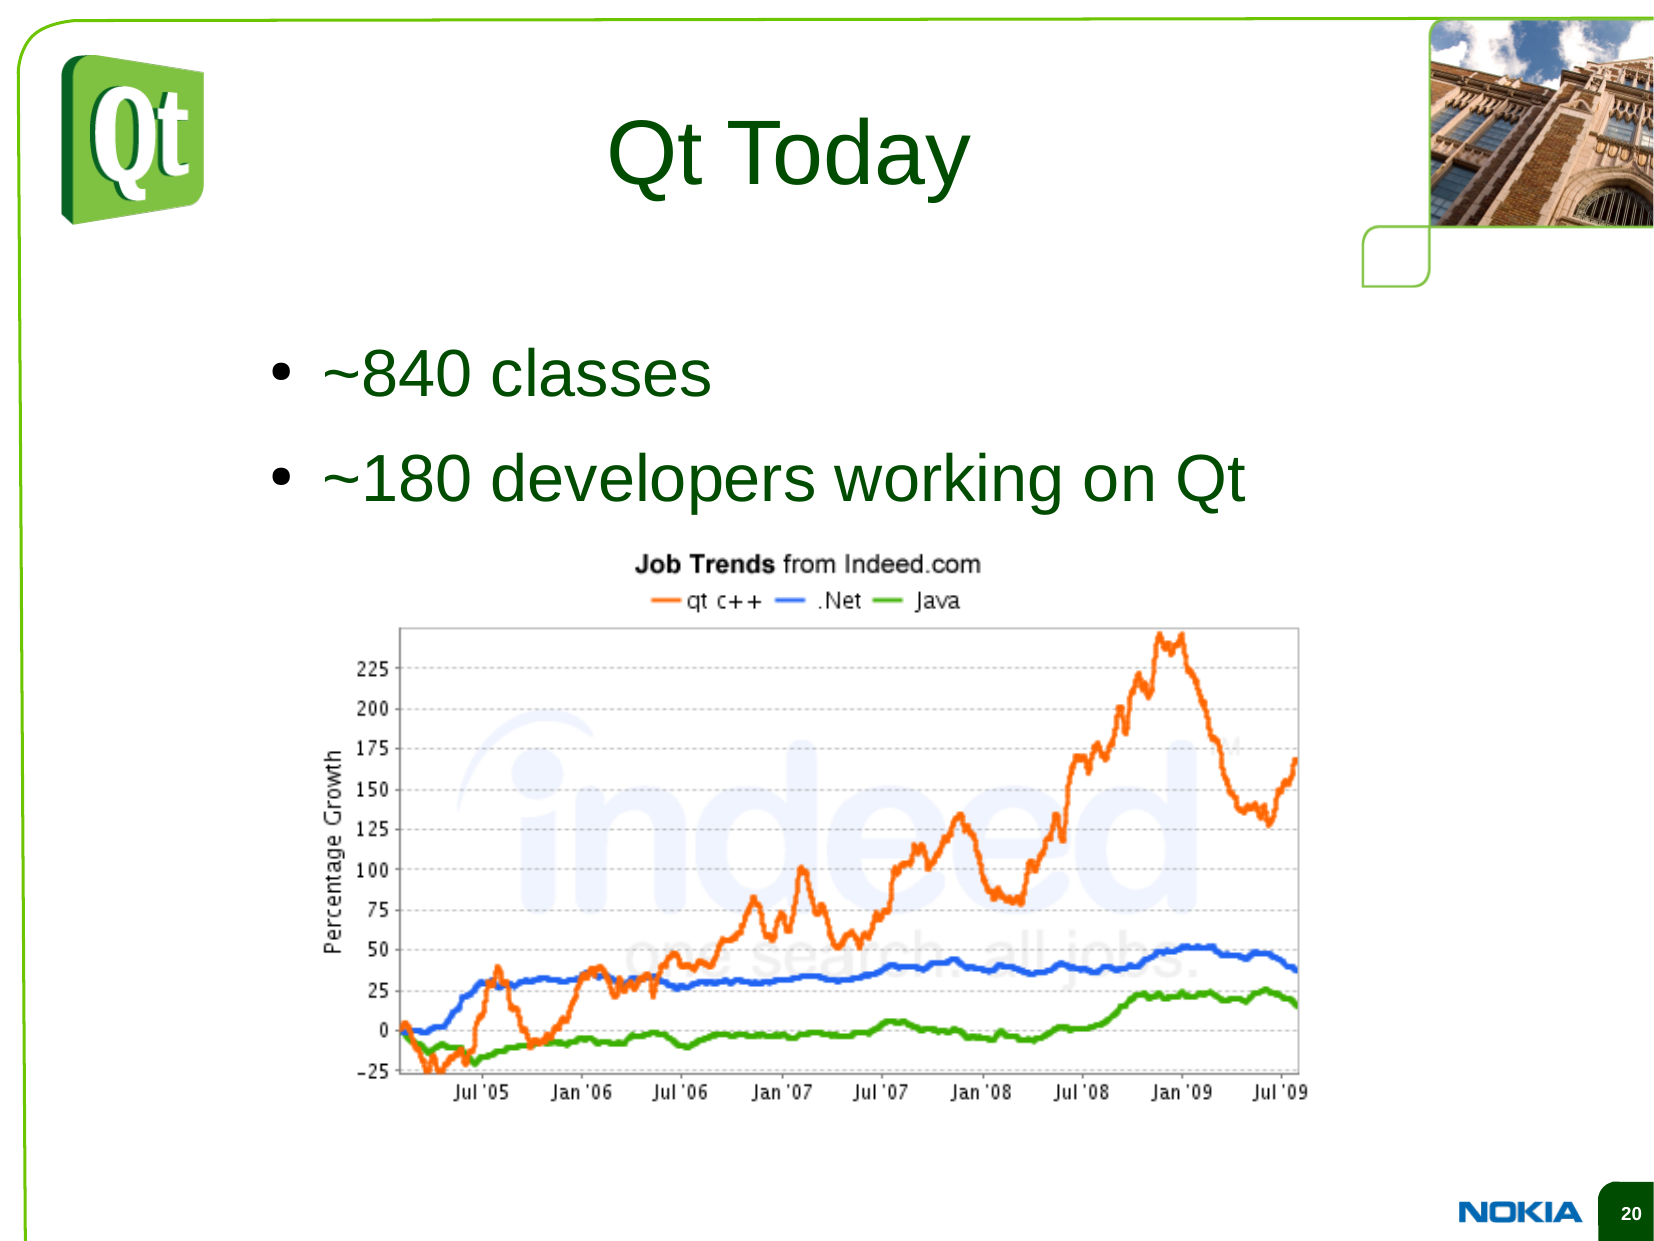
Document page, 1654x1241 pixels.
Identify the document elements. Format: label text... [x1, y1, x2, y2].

list ~840 classes ~180 developers working on Qt [251, 336, 1571, 1156]
picture [1459, 1201, 1583, 1223]
picture [300, 547, 1313, 1111]
picture [1338, 7, 1654, 308]
title Qt Today [251, 49, 1327, 257]
picture [61, 55, 204, 225]
